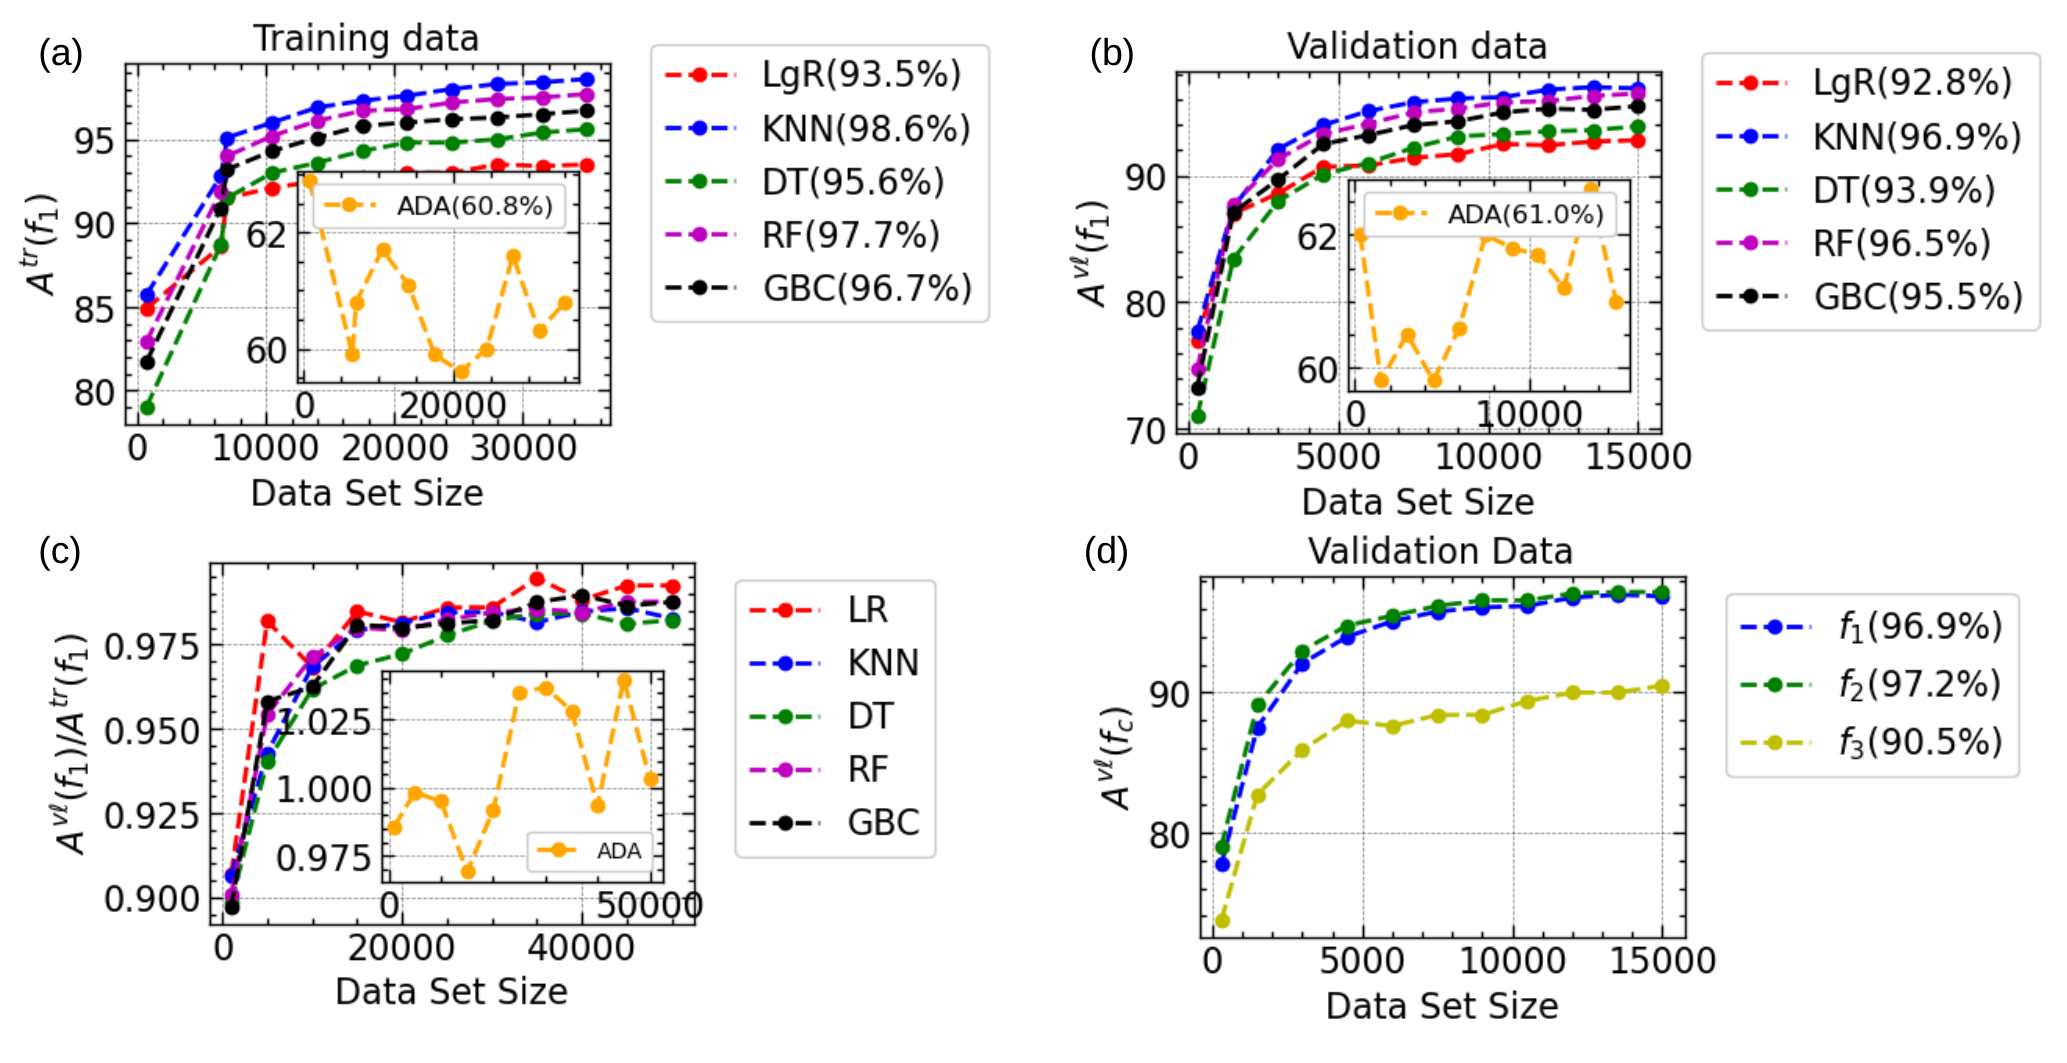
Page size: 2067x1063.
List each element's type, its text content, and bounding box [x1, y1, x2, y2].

text_box (d) [1068, 521, 1176, 579]
picture [11, 15, 995, 520]
picture [1062, 23, 2046, 1033]
picture [41, 555, 943, 1020]
text_box (a) [23, 23, 130, 81]
text_box (b) [1074, 23, 1182, 81]
text_box (c) [23, 521, 130, 579]
